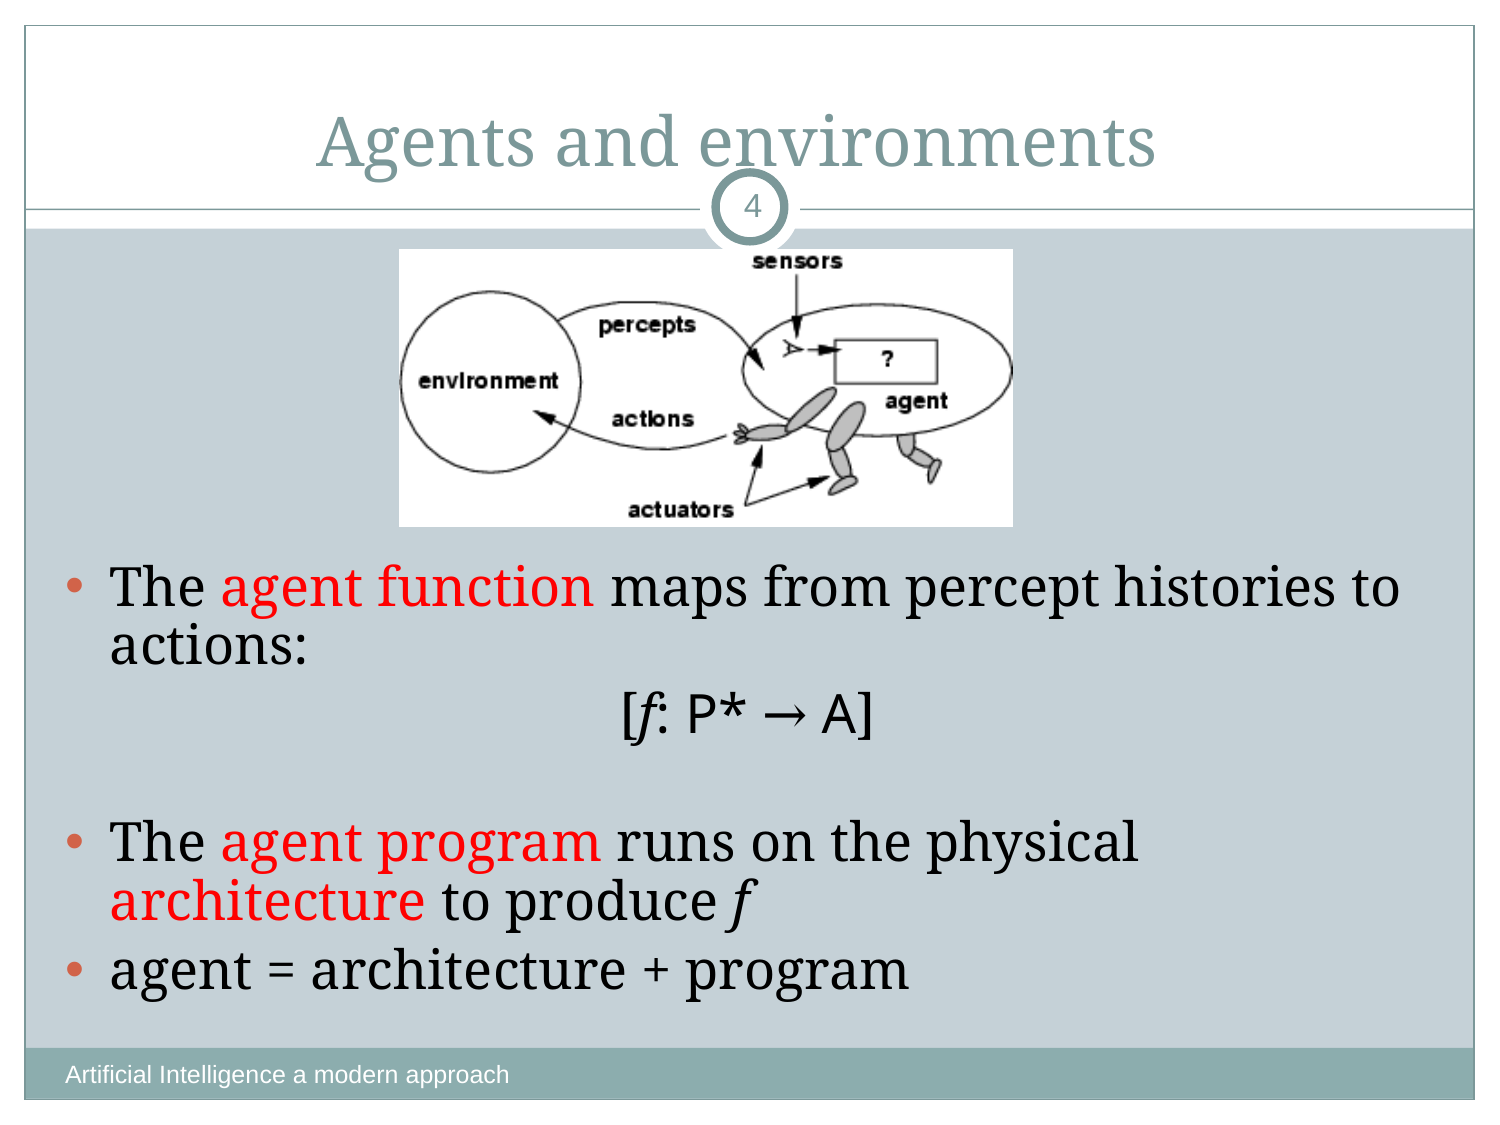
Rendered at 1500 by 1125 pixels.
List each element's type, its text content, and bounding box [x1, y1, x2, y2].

text_box Artificial Intelligence a modern approach [49, 1051, 638, 1112]
title Agents and environments [62, 0, 1413, 188]
list The agent function maps from percept histories to actions: [f: P* → A] The agent program runs on the physical architecture to produce f agent = architecture + program [50, 337, 1446, 1088]
text_box <number> [715, 168, 791, 241]
picture [399, 249, 1013, 527]
